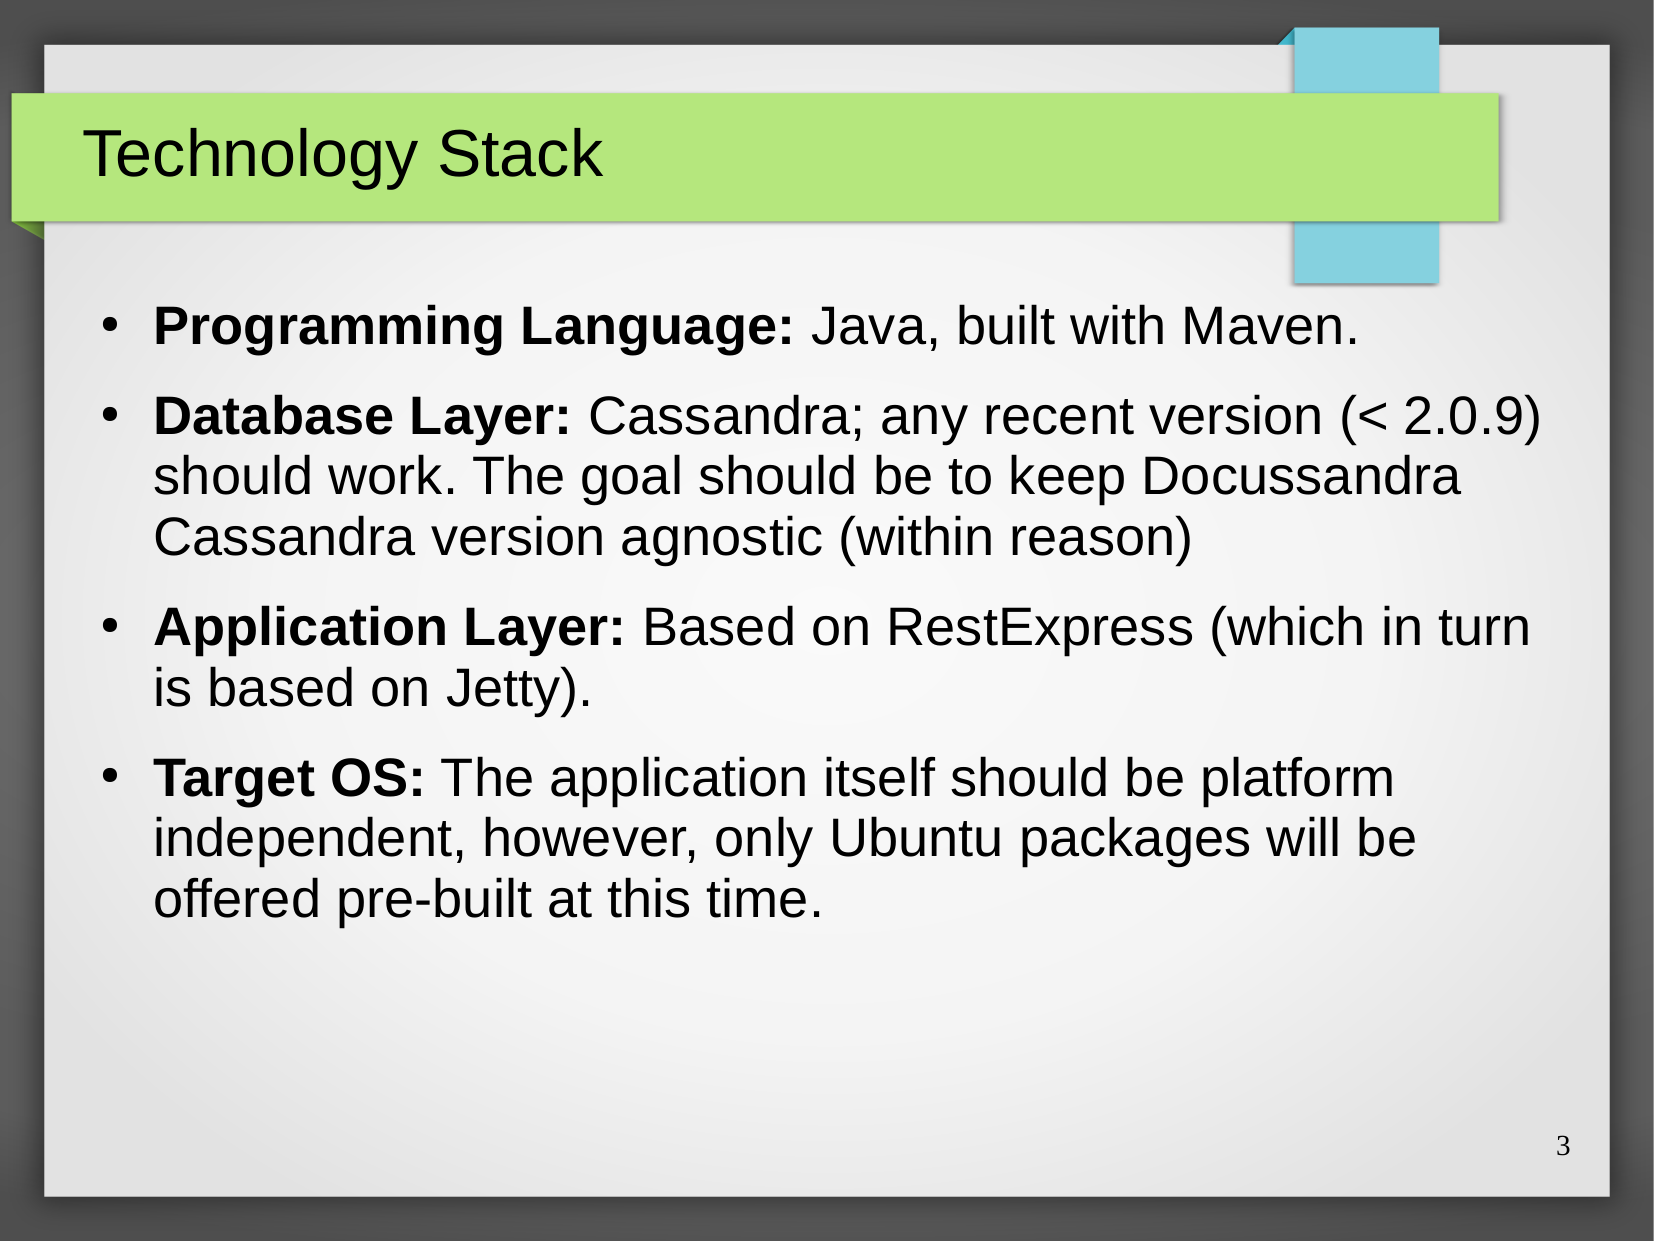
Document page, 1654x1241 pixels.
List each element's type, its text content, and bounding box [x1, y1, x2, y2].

title Technology Stack [82, 94, 1264, 213]
list Programming Language: Java, built with Maven. Database Layer: Cassandra; any recent version (< 2.0.9) should work. The goal should be to keep Docussandra Cassandra version agnostic (within reason) Application Layer: Based on RestExpress (which in turn is based on Jetty). Target OS: The application itself should be platform independent, however, only Ubuntu packages will be offered pre-built at this time. [82, 295, 1576, 1015]
picture [0, 0, 1654, 1241]
